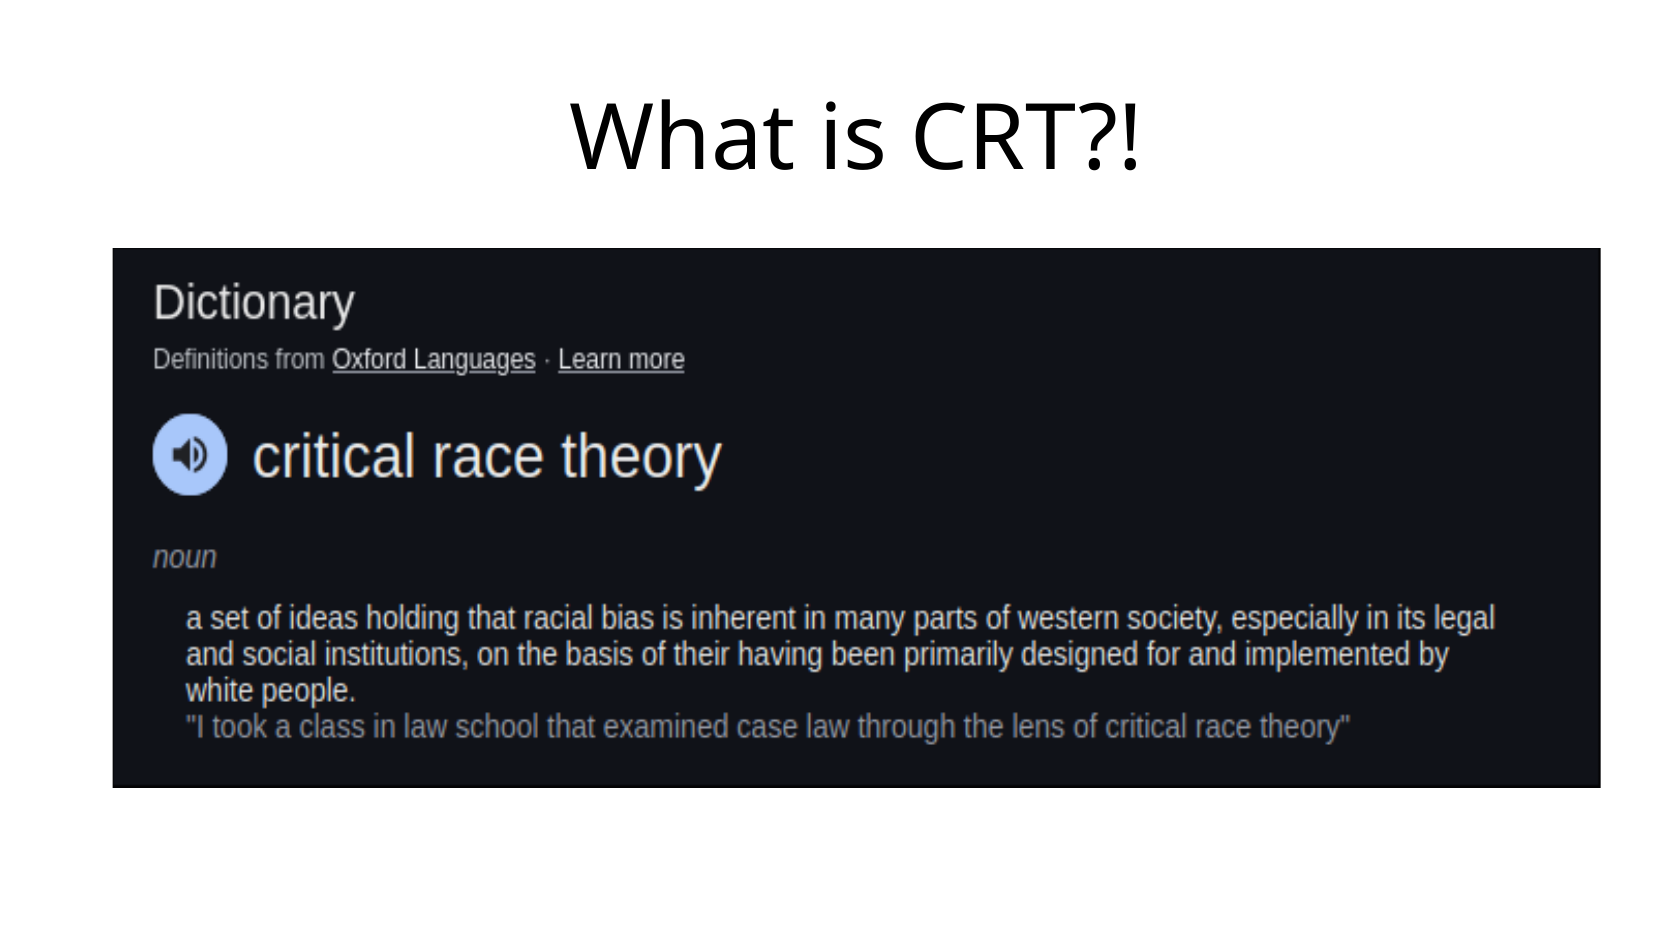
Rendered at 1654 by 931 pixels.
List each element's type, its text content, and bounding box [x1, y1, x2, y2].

title What is CRT?! [112, 55, 1601, 211]
text_box [112, 248, 1601, 788]
